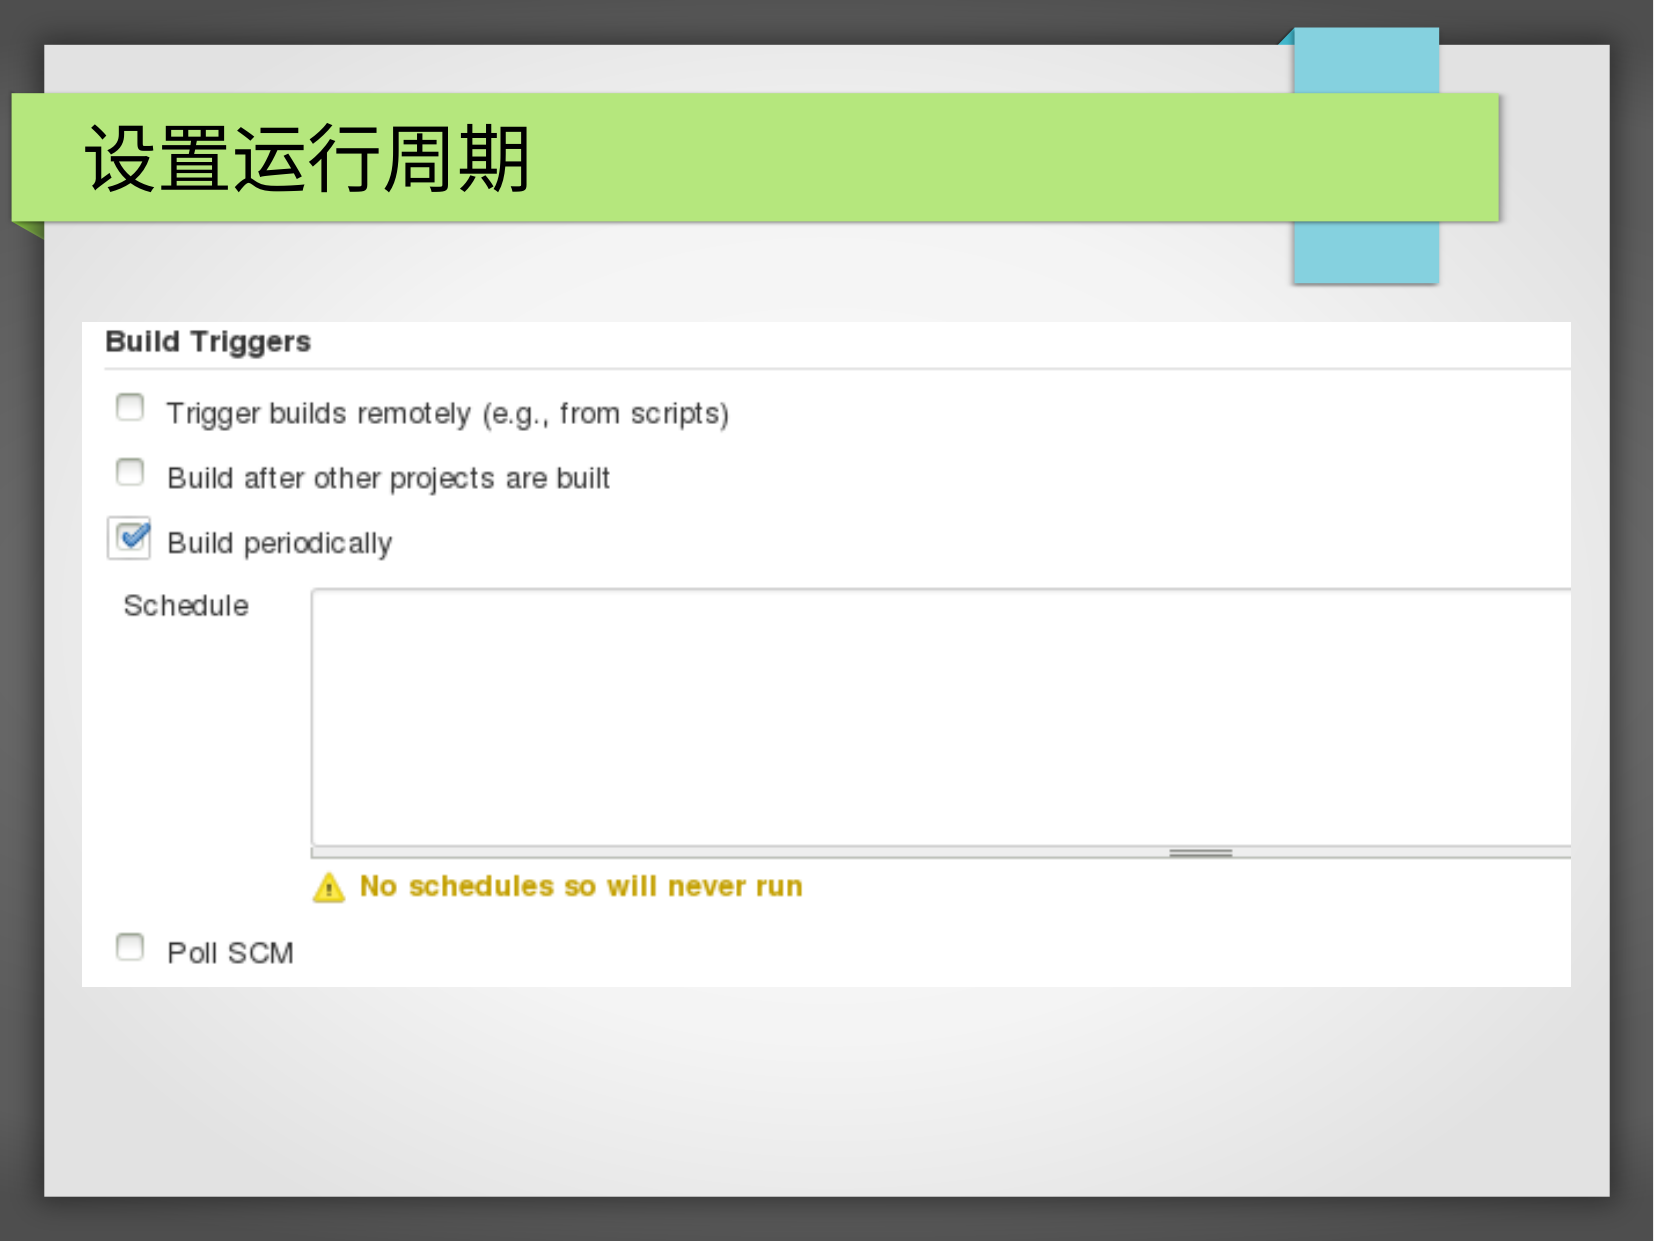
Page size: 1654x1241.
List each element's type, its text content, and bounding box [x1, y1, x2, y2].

picture [0, 0, 1654, 1241]
title 设置运行周期 [82, 94, 1264, 213]
